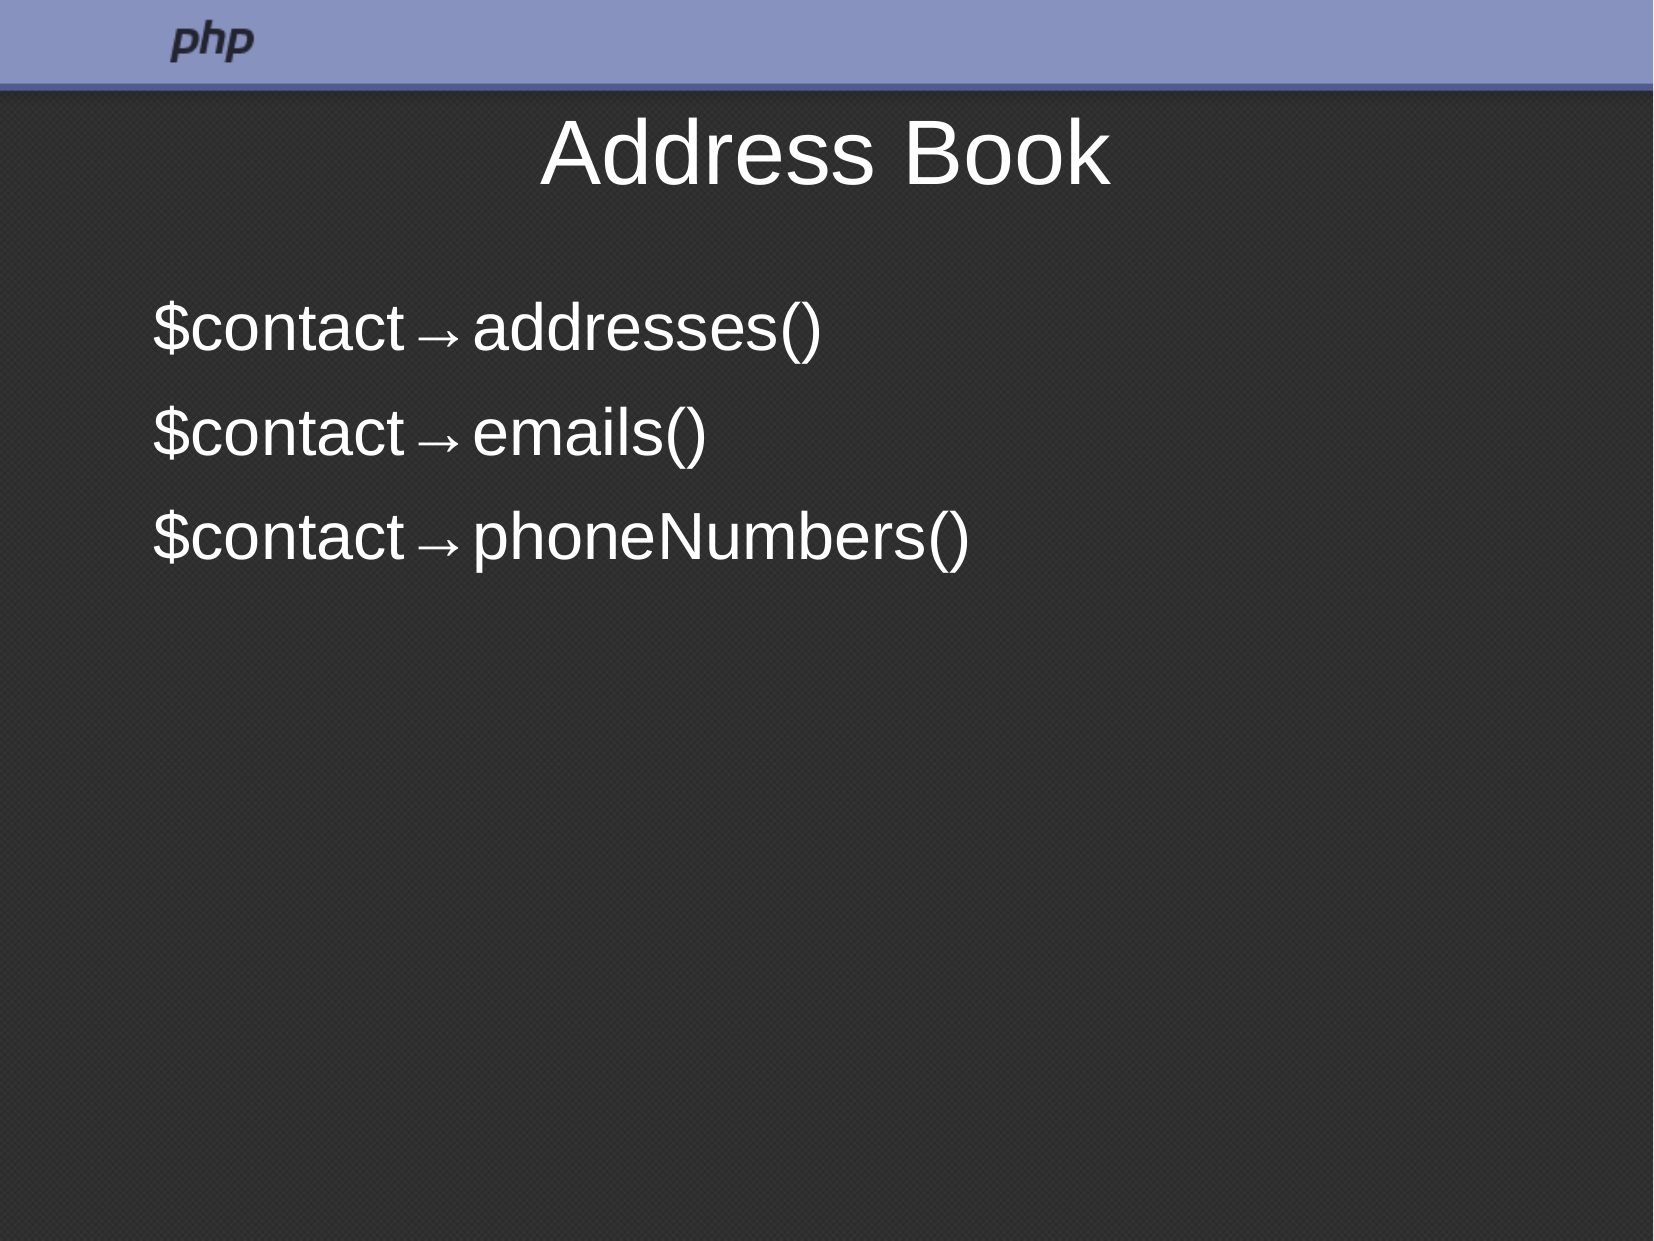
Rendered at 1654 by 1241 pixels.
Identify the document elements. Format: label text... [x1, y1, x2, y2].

picture [0, 0, 1654, 1241]
title Address Book [82, 49, 1571, 257]
list $contact→addresses() $contact→emails() $contact→phoneNumbers() [82, 290, 1571, 1010]
